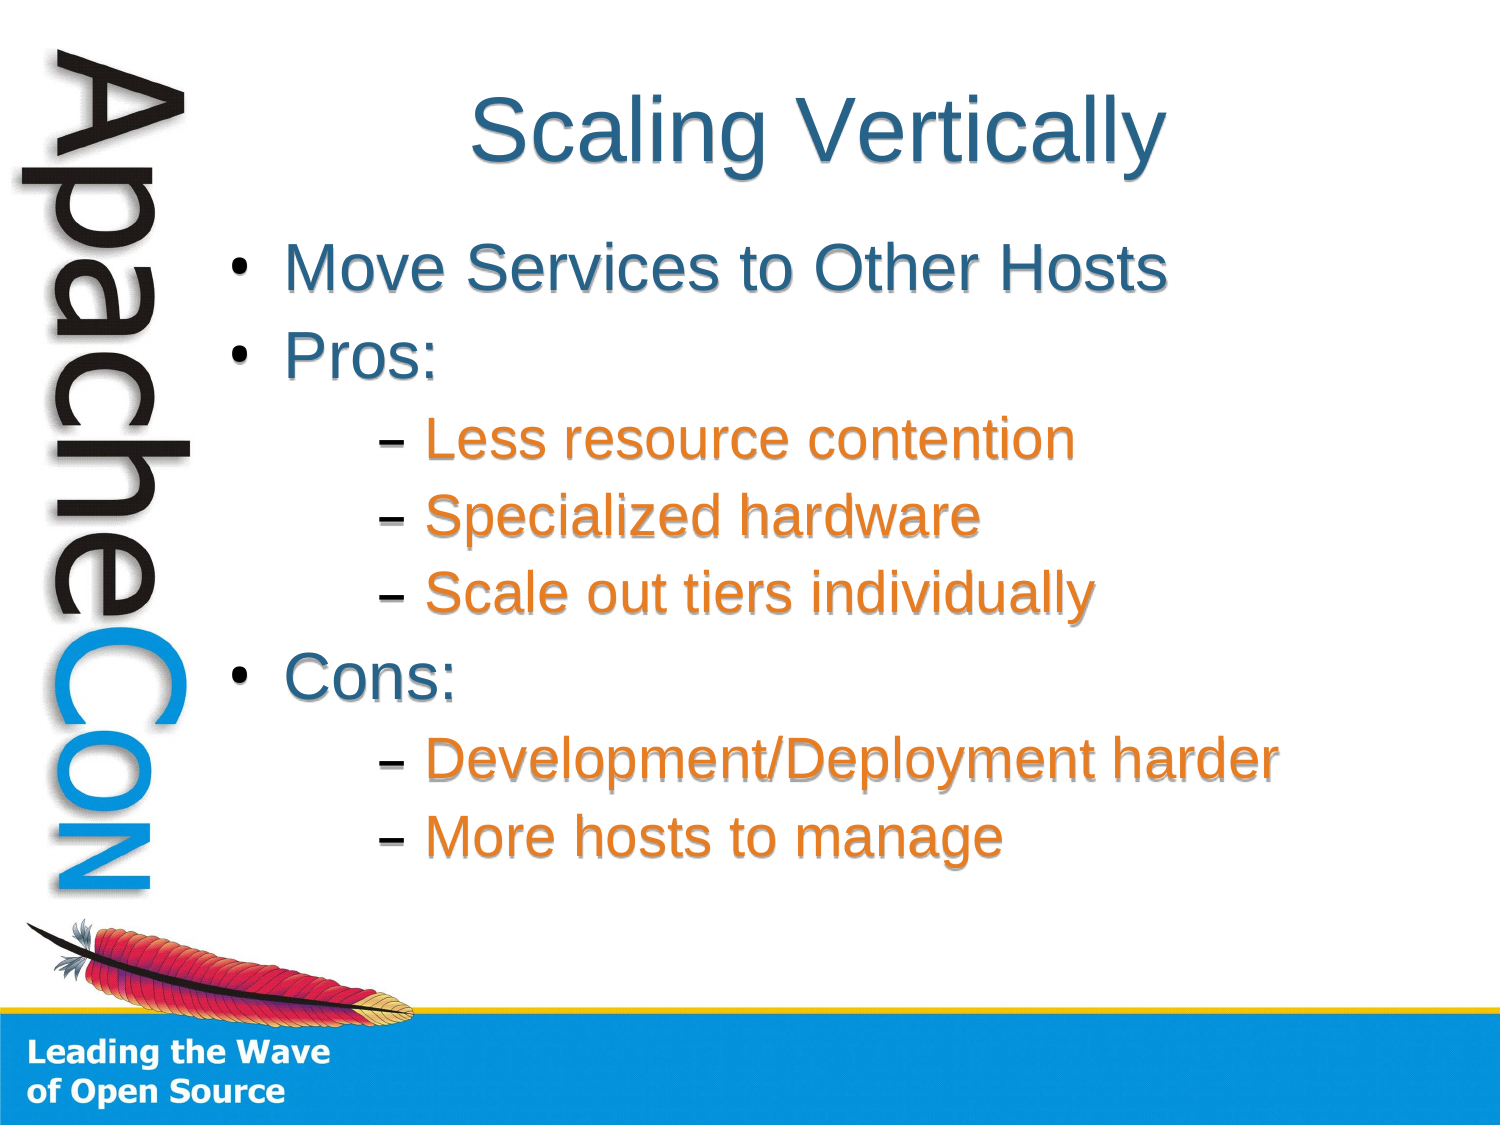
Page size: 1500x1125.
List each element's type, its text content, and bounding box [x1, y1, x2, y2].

list Move Services to Other Hosts Pros: Less resource contention Specialized hardware Scale out tiers individually Cons: Development/Deployment harder More hosts to manage [212, 224, 1426, 913]
title Scaling Vertically [212, 62, 1426, 188]
